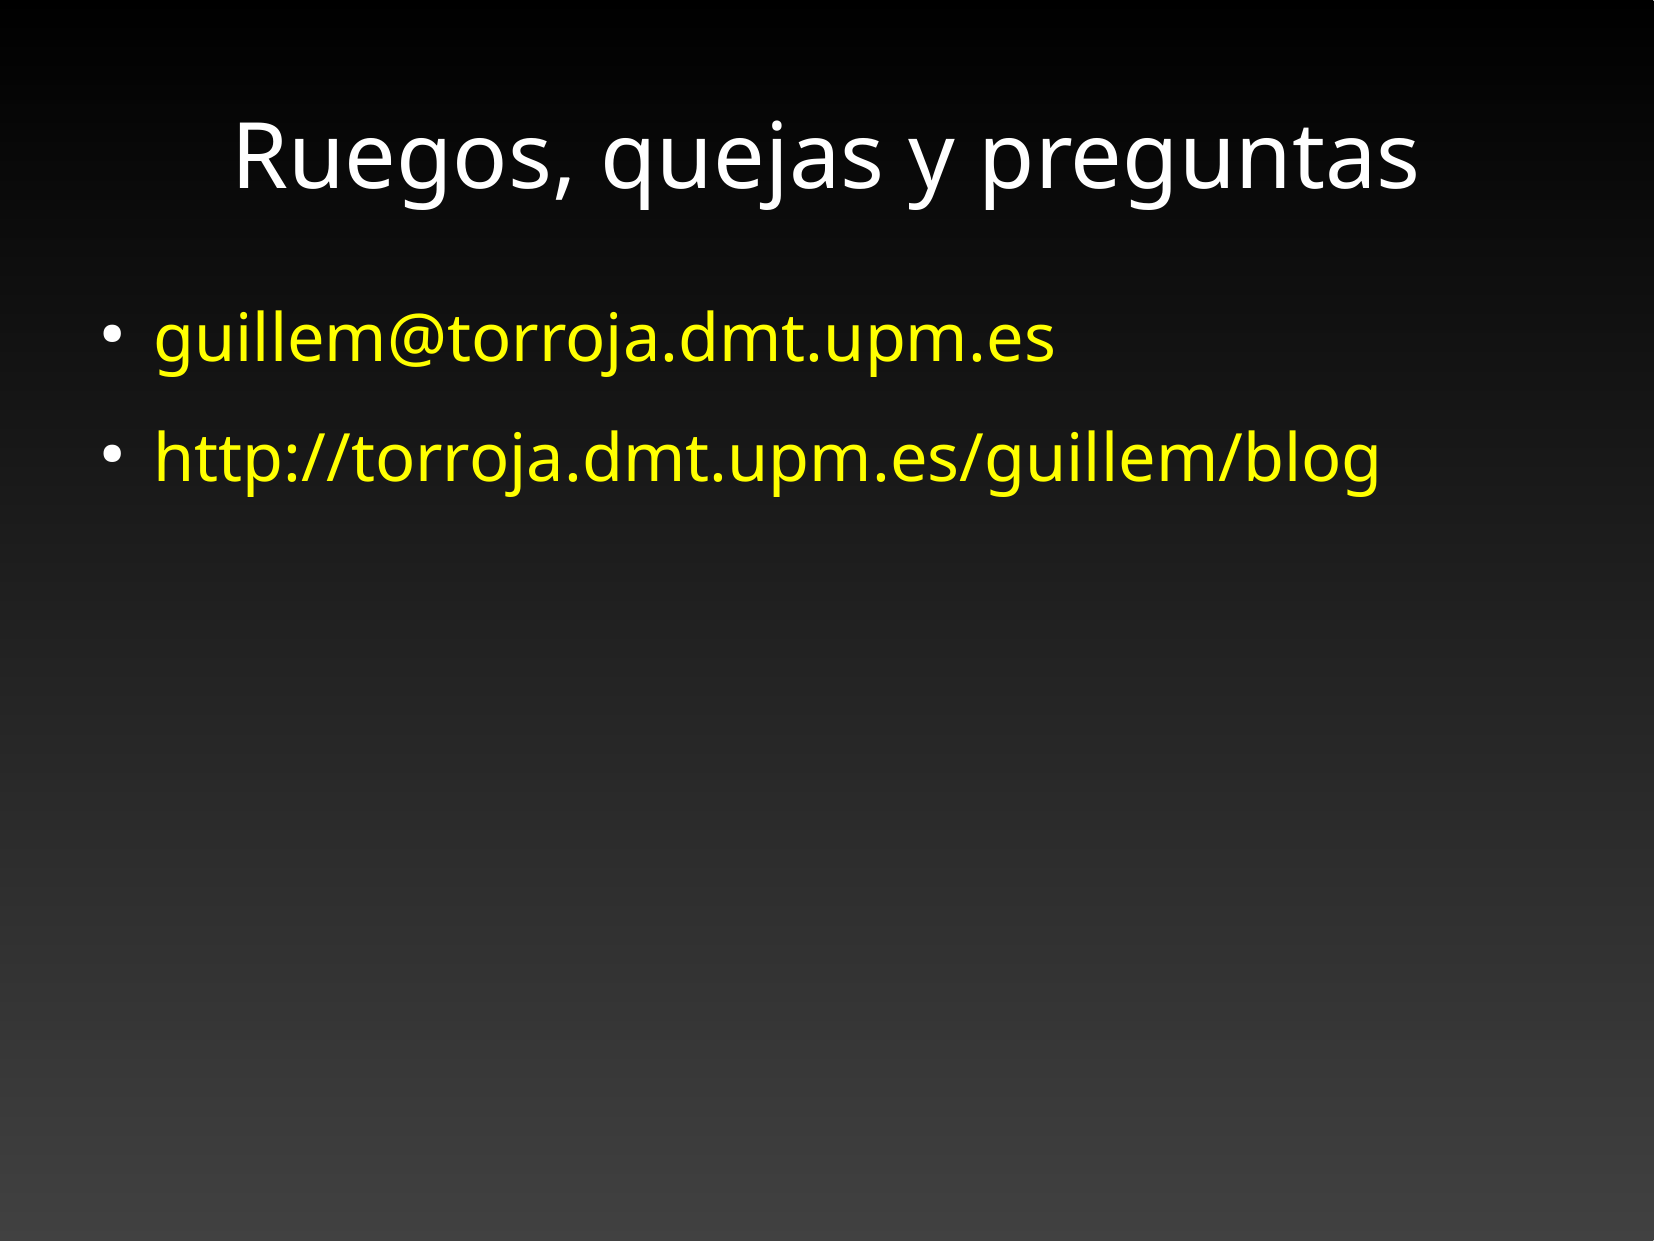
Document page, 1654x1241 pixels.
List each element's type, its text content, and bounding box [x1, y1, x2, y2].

title Ruegos, quejas y preguntas [82, 56, 1571, 250]
list guillem@torroja.dmt.upm.es http://torroja.dmt.upm.es/guillem/blog [82, 290, 1571, 1109]
